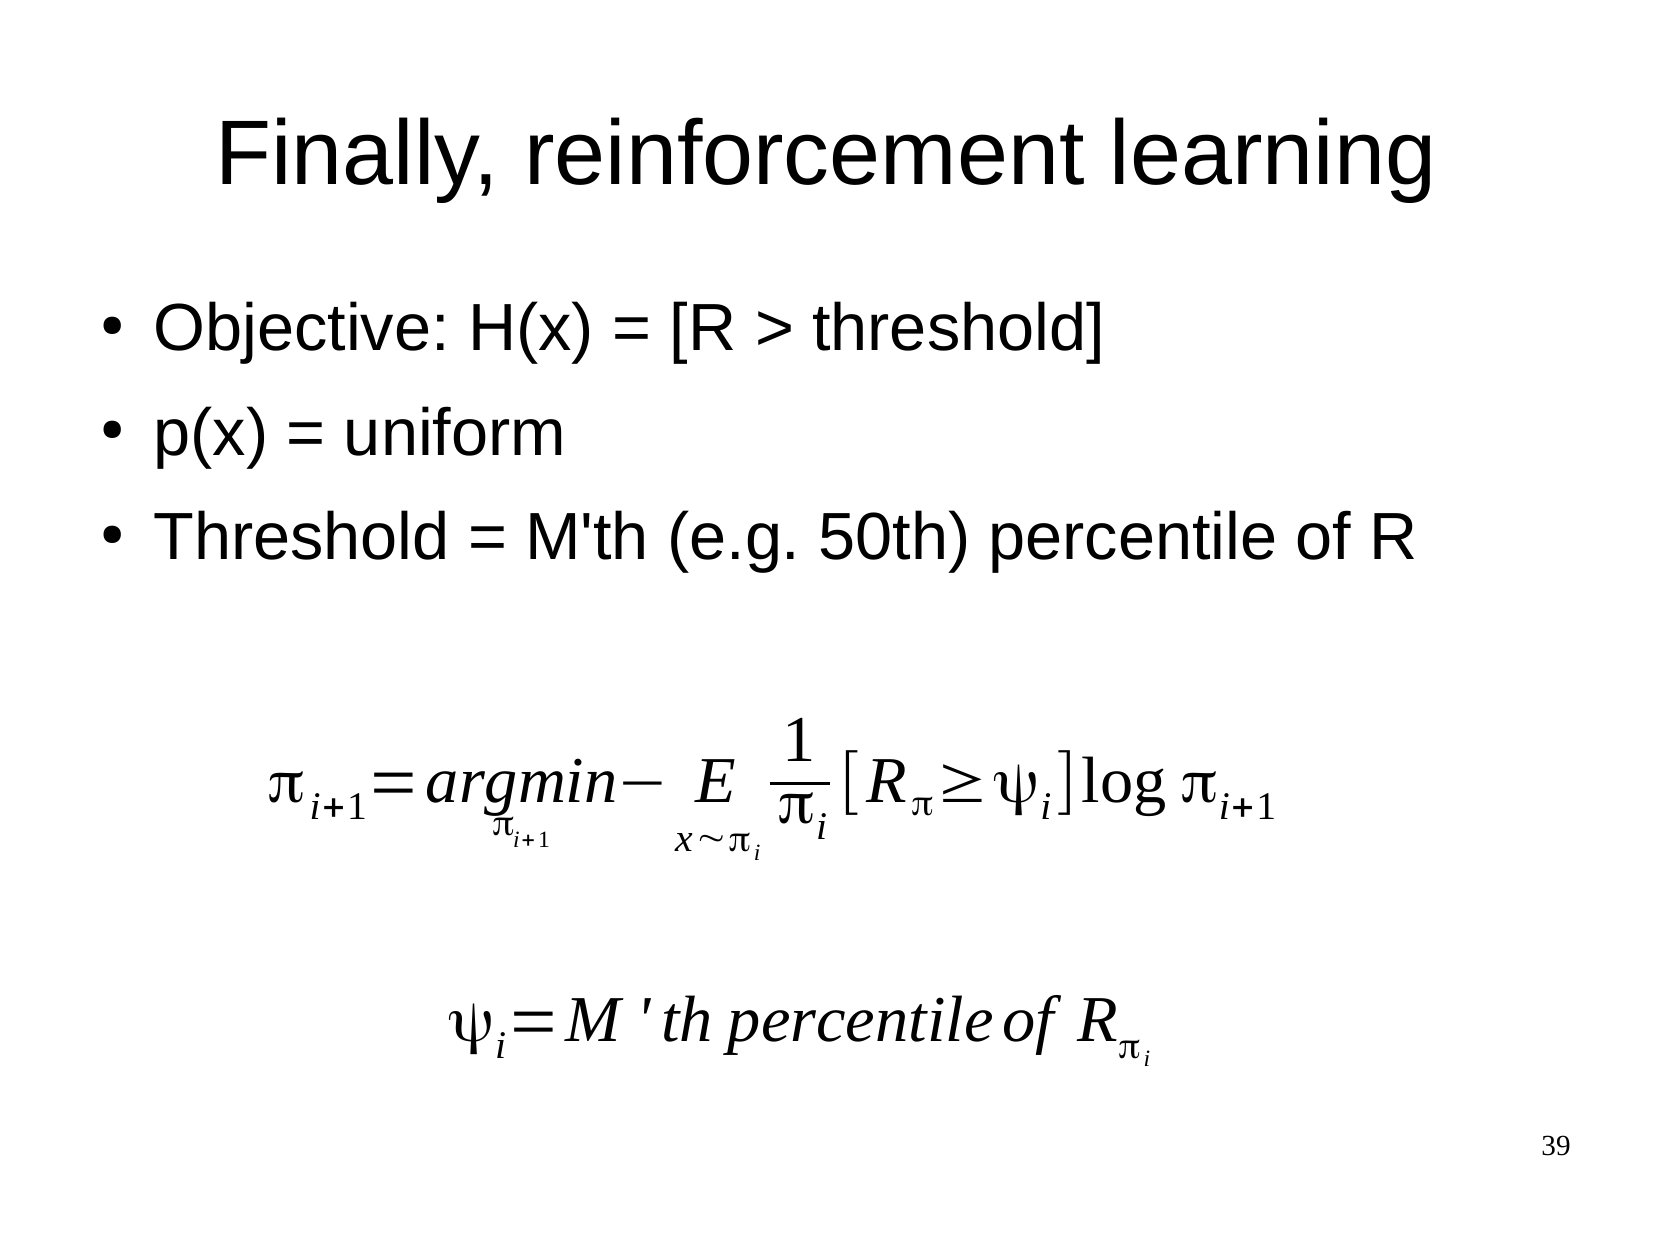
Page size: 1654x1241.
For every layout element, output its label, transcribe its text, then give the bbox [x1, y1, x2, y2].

chart [251, 704, 1294, 867]
chart [428, 984, 1167, 1072]
title Finally, reinforcement learning [82, 49, 1571, 257]
list Objective: H(x) = [R > threshold] p(x) = uniform Threshold = M'th (e.g. 50th) percentile of R [82, 290, 1571, 1241]
